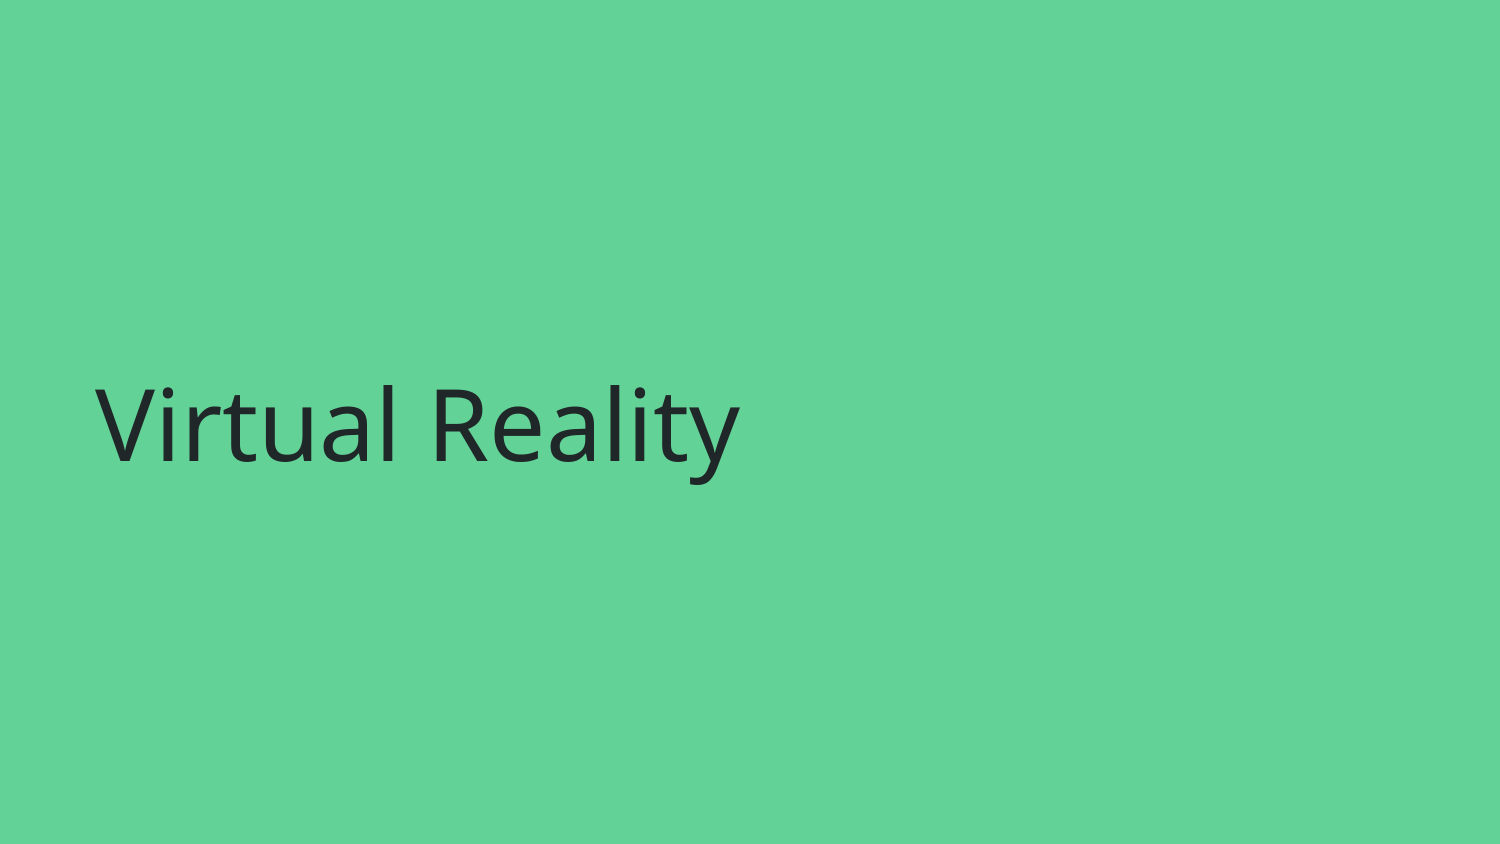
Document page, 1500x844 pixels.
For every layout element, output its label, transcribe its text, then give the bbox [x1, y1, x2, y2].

title Virtual Reality [80, 86, 1032, 758]
